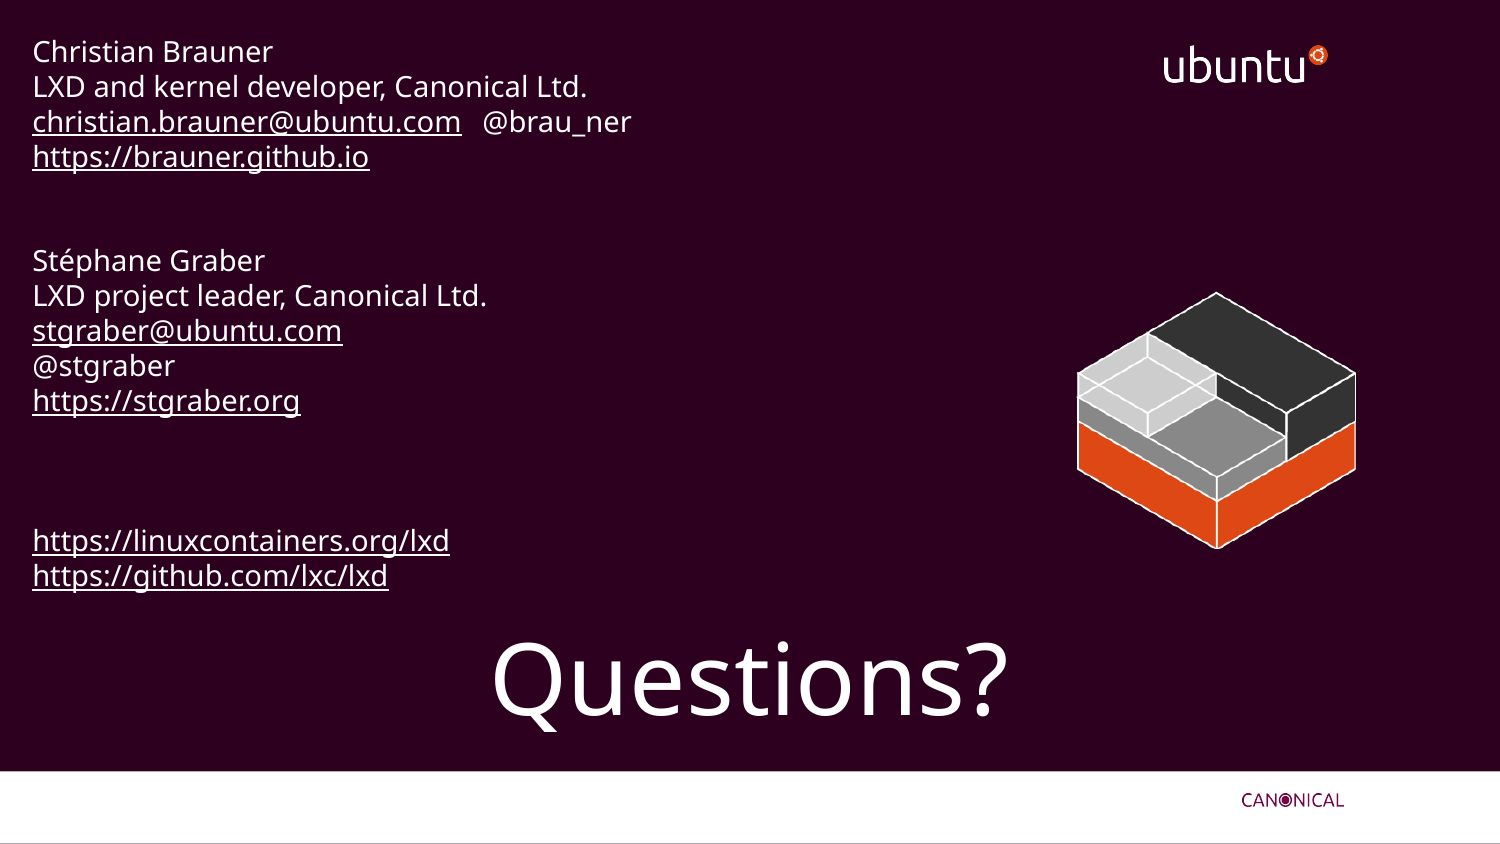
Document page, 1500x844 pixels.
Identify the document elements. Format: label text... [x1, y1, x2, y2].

picture [1242, 793, 1344, 807]
text_box Christian Brauner LXD and kernel developer, Canonical Ltd. christian.brauner@ubuntu.com @brau_ner https://brauner.github.io Stéphane Graber LXD project leader, Canonical Ltd. stgraber@ubuntu.com @stgraber https://stgraber.org https://linuxcontainers.org/lxd https://github.com/lxc/lxd [17, 17, 672, 629]
title Questions? [112, 621, 1388, 751]
picture [1164, 45, 1328, 83]
picture [1076, 291, 1356, 549]
